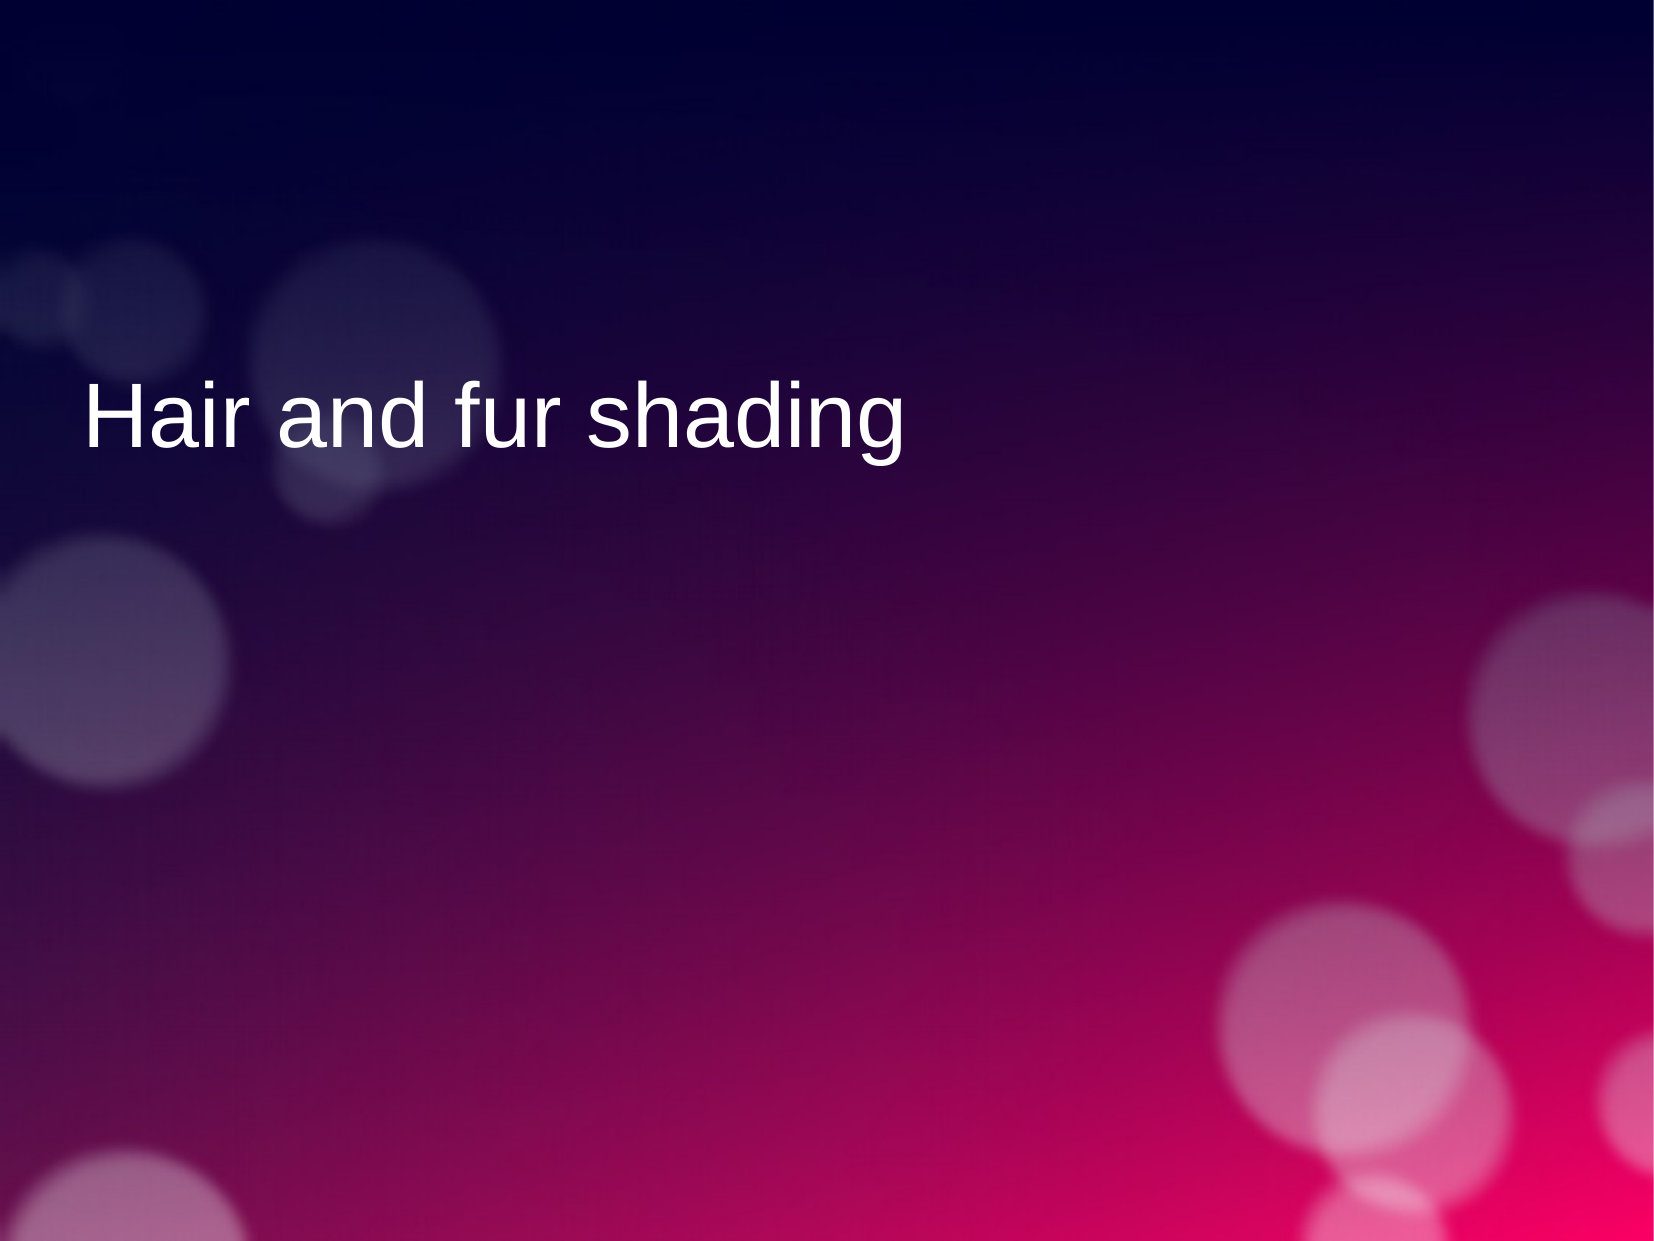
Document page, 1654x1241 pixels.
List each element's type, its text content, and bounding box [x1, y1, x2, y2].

picture [0, 0, 1654, 1241]
title Hair and fur shading [82, 312, 1571, 520]
